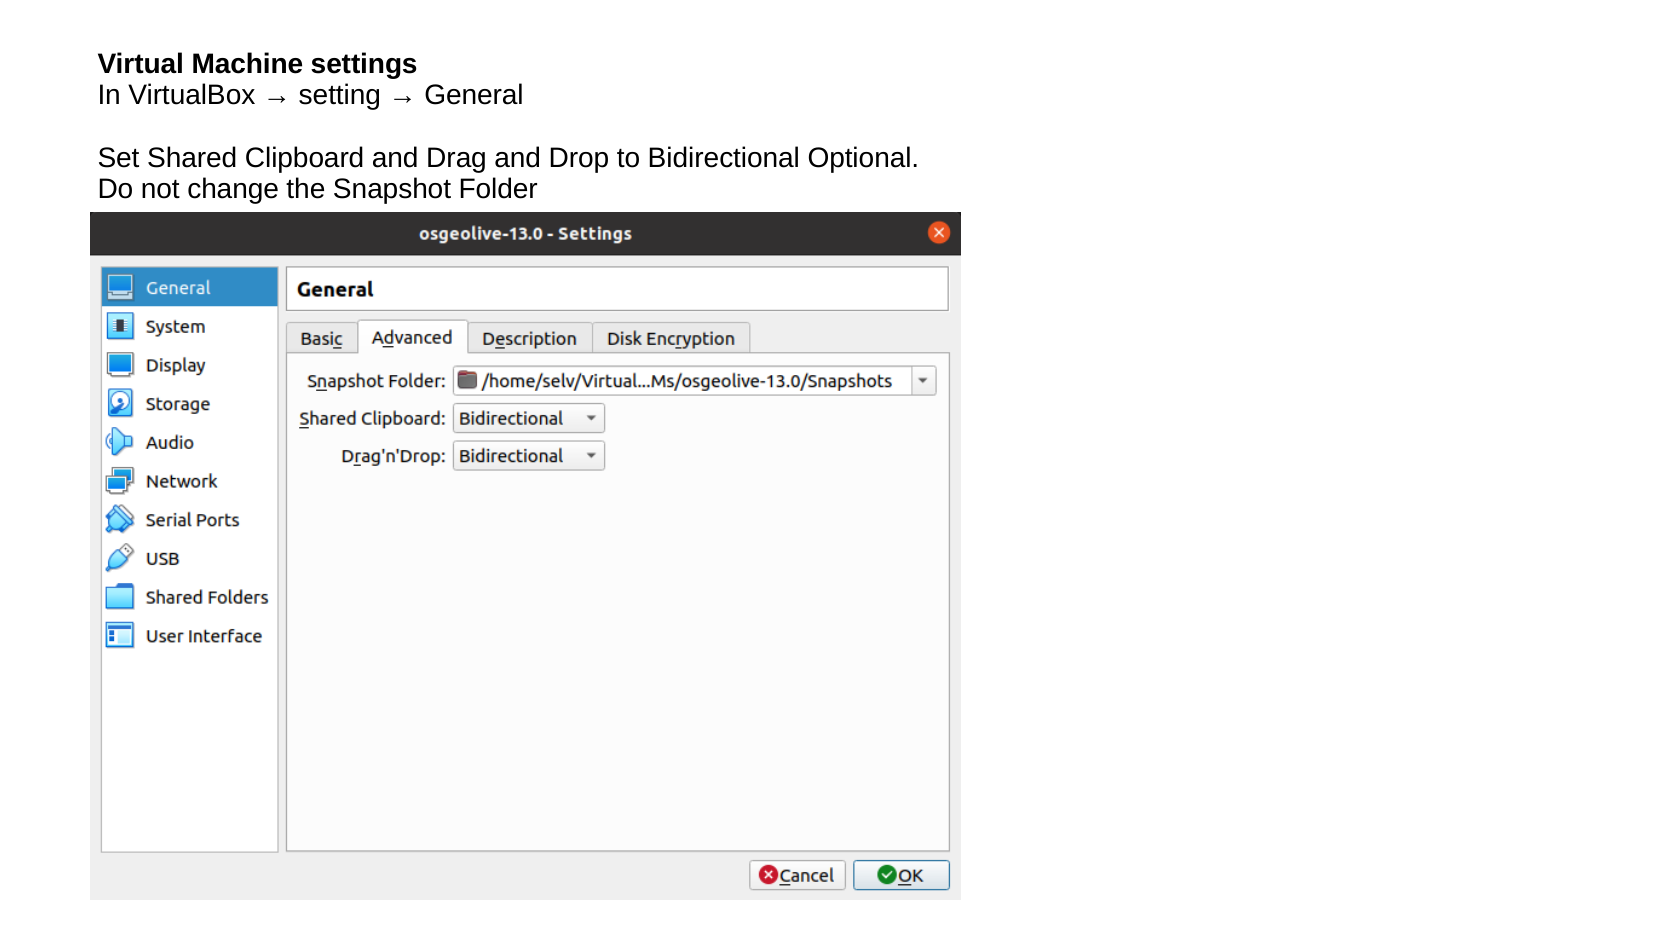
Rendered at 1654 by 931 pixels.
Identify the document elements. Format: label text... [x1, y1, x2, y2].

text_box Virtual Machine settings In VirtualBox → setting → General Set Shared Clipboard and Drag and Drop to Bidirectional Optional. Do not change the Snapshot Folder [82, 40, 1571, 212]
picture [90, 212, 961, 901]
